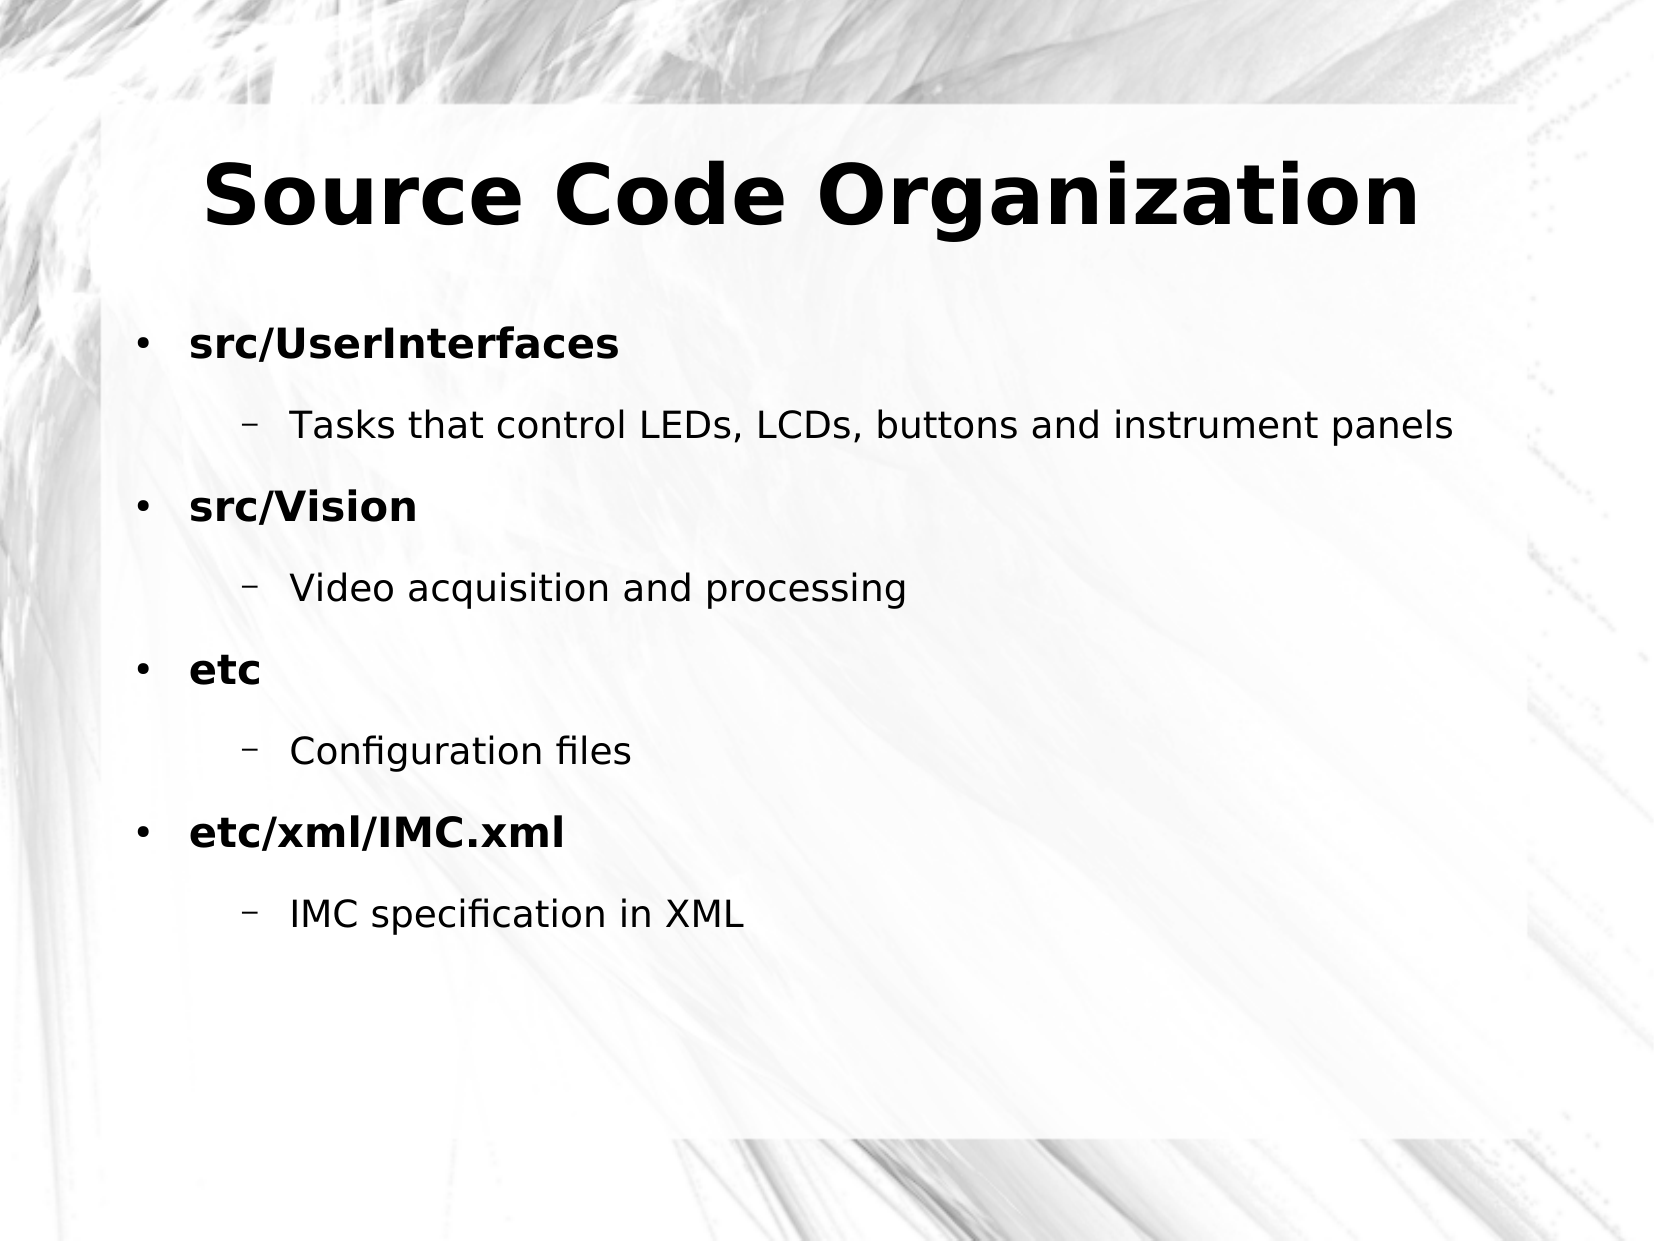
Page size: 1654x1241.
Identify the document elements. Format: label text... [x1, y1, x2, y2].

picture [0, 0, 1654, 1241]
title Source Code Organization [118, 117, 1506, 275]
list src/UserInterfaces Tasks that control LEDs, LCDs, buttons and instrument panels src/Vision Video acquisition and processing etc Configuration files etc/xml/IMC.xml IMC specification in XML [118, 319, 1571, 1040]
